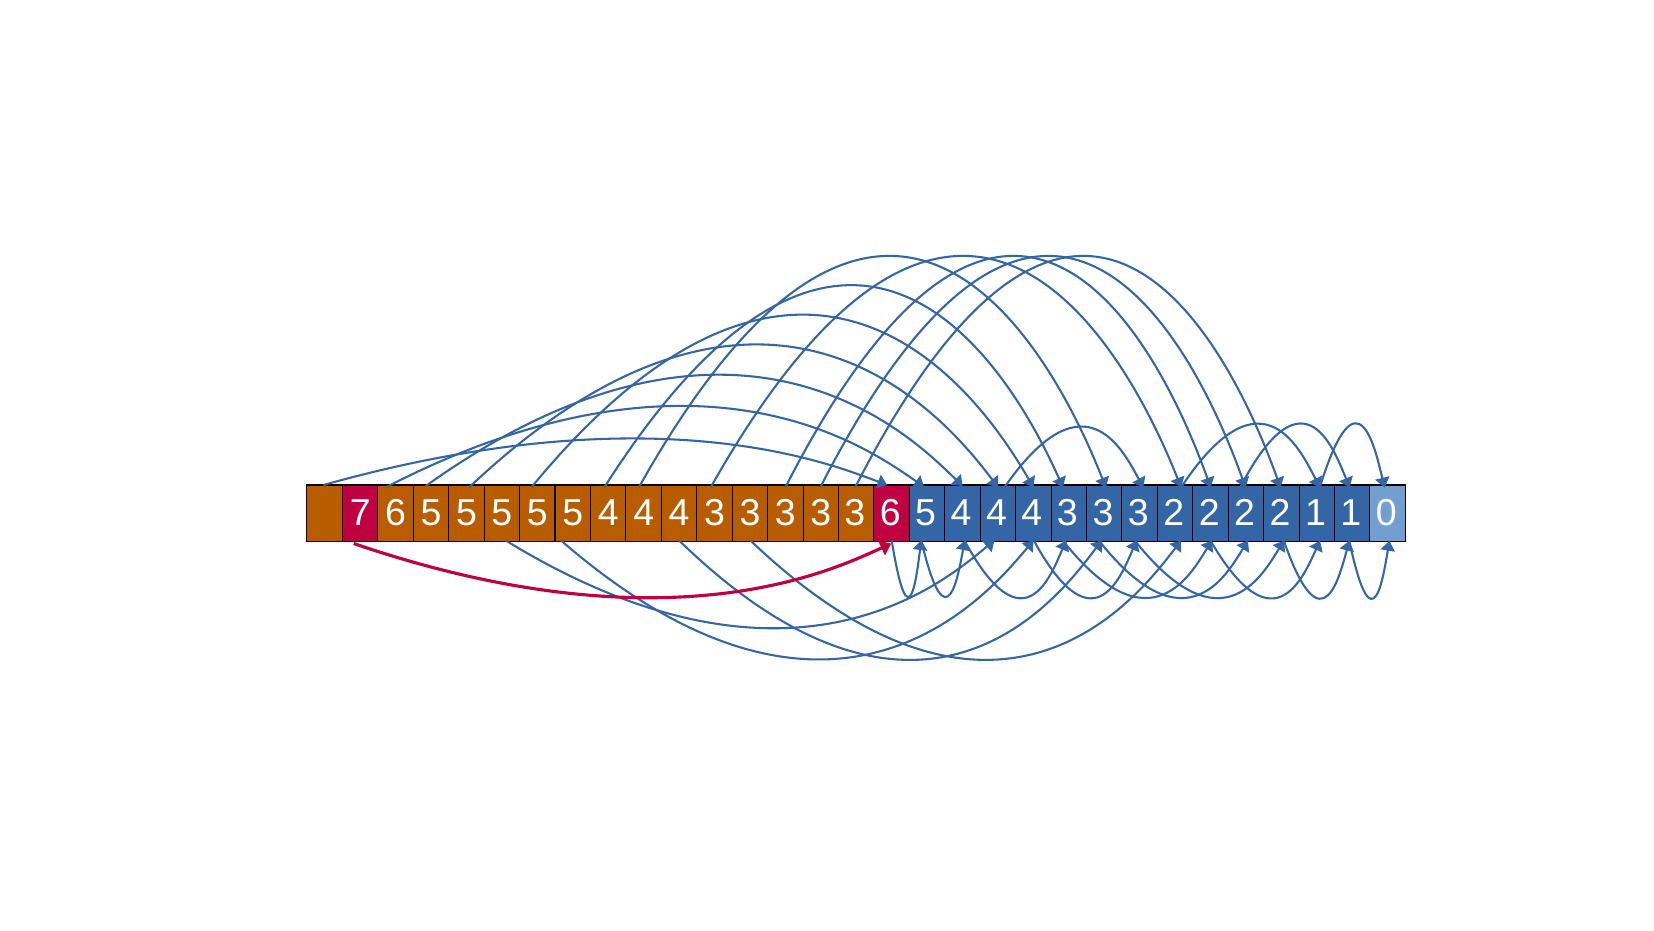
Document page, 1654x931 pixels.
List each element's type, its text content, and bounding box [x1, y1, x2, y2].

table_header 0 [1370, 486, 1405, 541]
table_header 3 [697, 486, 732, 541]
table_header [307, 486, 342, 541]
table_header 4 [981, 486, 1015, 541]
table_header 5 [414, 486, 448, 541]
table_header 5 [556, 486, 590, 541]
table_header 4 [945, 486, 980, 541]
table_header 4 [662, 486, 696, 541]
table_header 3 [1087, 486, 1121, 541]
table_header 5 [520, 486, 554, 541]
table_header 3 [804, 486, 838, 541]
table_header 2 [1158, 486, 1192, 541]
table_header 3 [1052, 486, 1086, 541]
table_header 5 [485, 486, 519, 541]
table_header 1 [1335, 486, 1369, 541]
table_header 3 [839, 486, 873, 541]
table_header 3 [1122, 486, 1157, 541]
table_header 5 [449, 486, 484, 541]
table_header 2 [1229, 486, 1263, 541]
table_header 4 [626, 486, 661, 541]
table_header 3 [768, 486, 803, 541]
table_header 1 [1300, 486, 1334, 541]
table_header 2 [1193, 486, 1228, 541]
table_header 4 [1016, 486, 1051, 541]
table_header 6 [874, 486, 909, 541]
table_header 7 [343, 486, 377, 541]
table_header 5 [910, 486, 944, 541]
table_header 6 [378, 486, 413, 541]
table_header 2 [1264, 486, 1299, 541]
table_header 3 [733, 486, 767, 541]
table_header 4 [591, 486, 625, 541]
